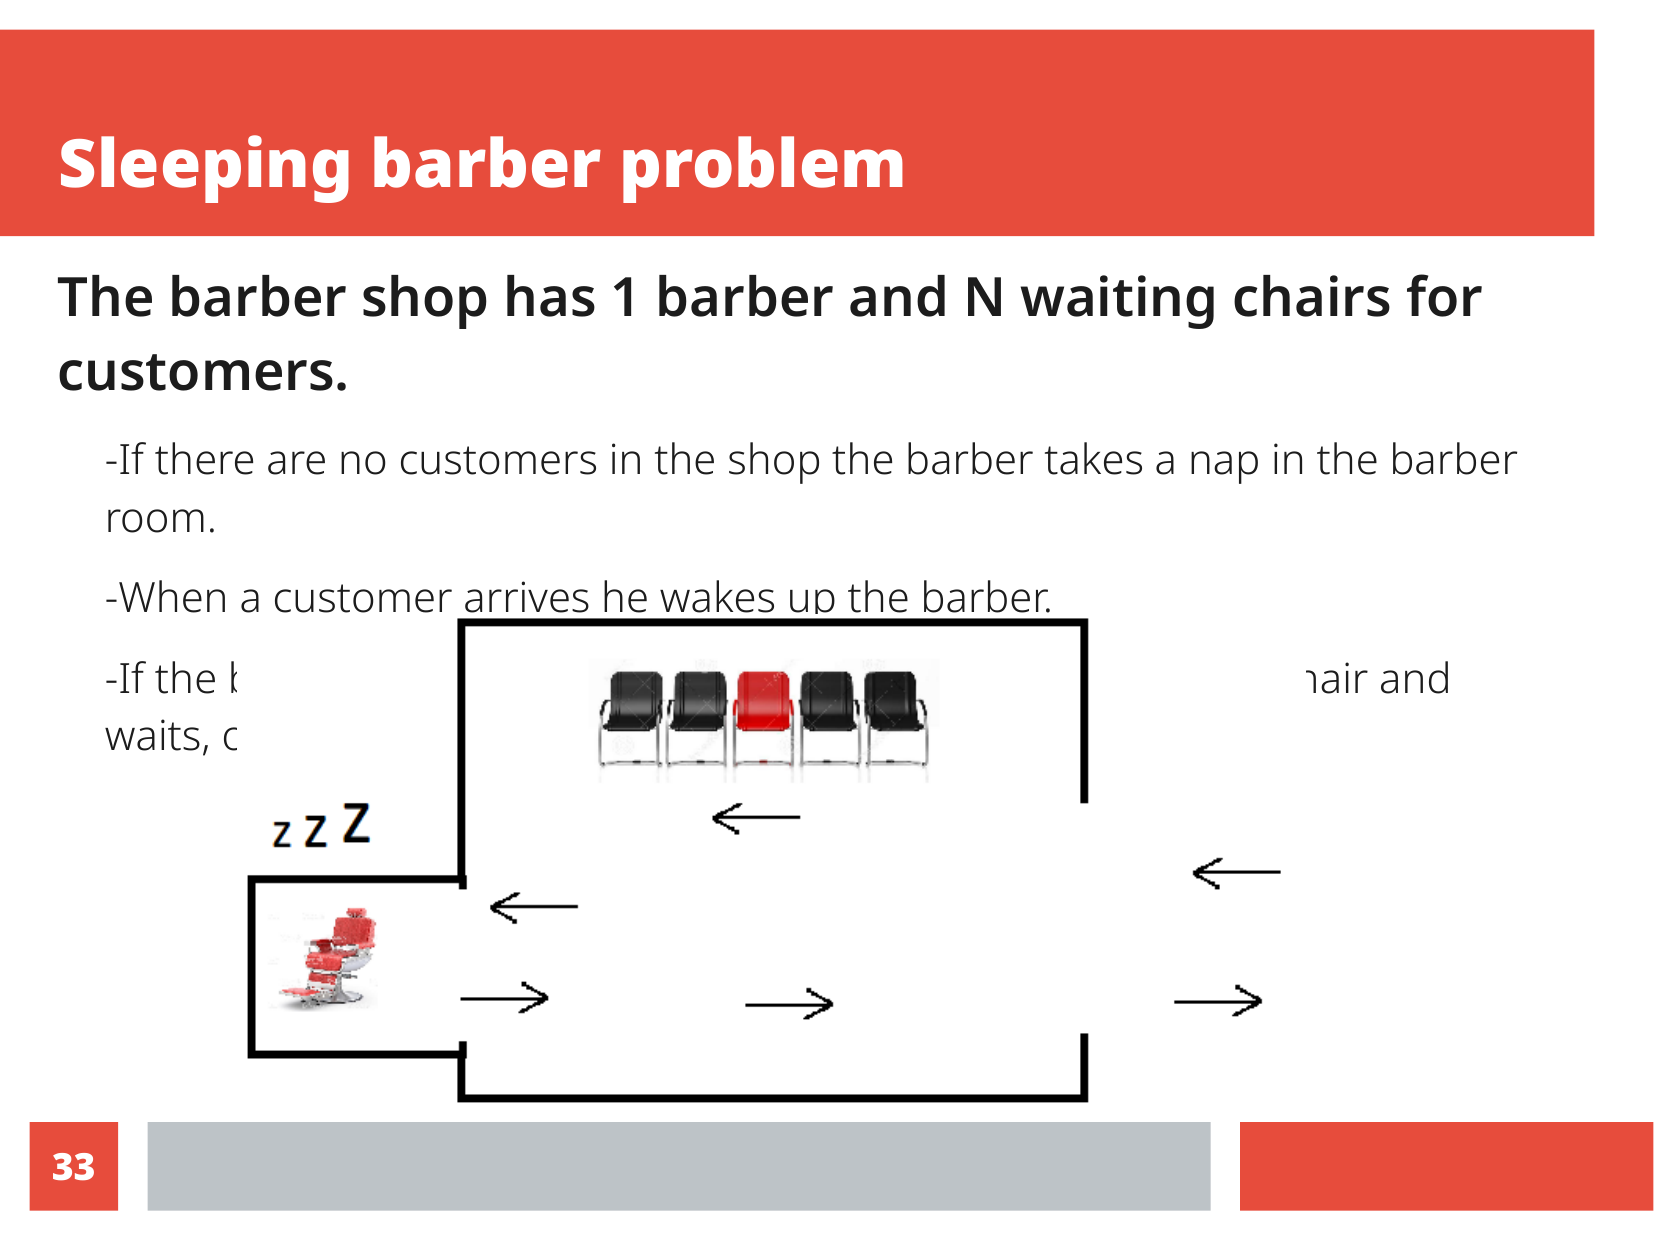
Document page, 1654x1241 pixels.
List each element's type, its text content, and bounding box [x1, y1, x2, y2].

picture [237, 614, 1306, 1112]
list The barber shop has 1 barber and N waiting chairs for customers. -If there are no customers in the shop the barber takes a nap in the barber room. -When a customer arrives he wakes up the barber. -If the barber is busy the customer that arrived either sits in a chair and waits, or leaves because he doesn’t want to wait standing. [57, 258, 1564, 1027]
title Sleeping barber problem [59, 59, 1595, 207]
